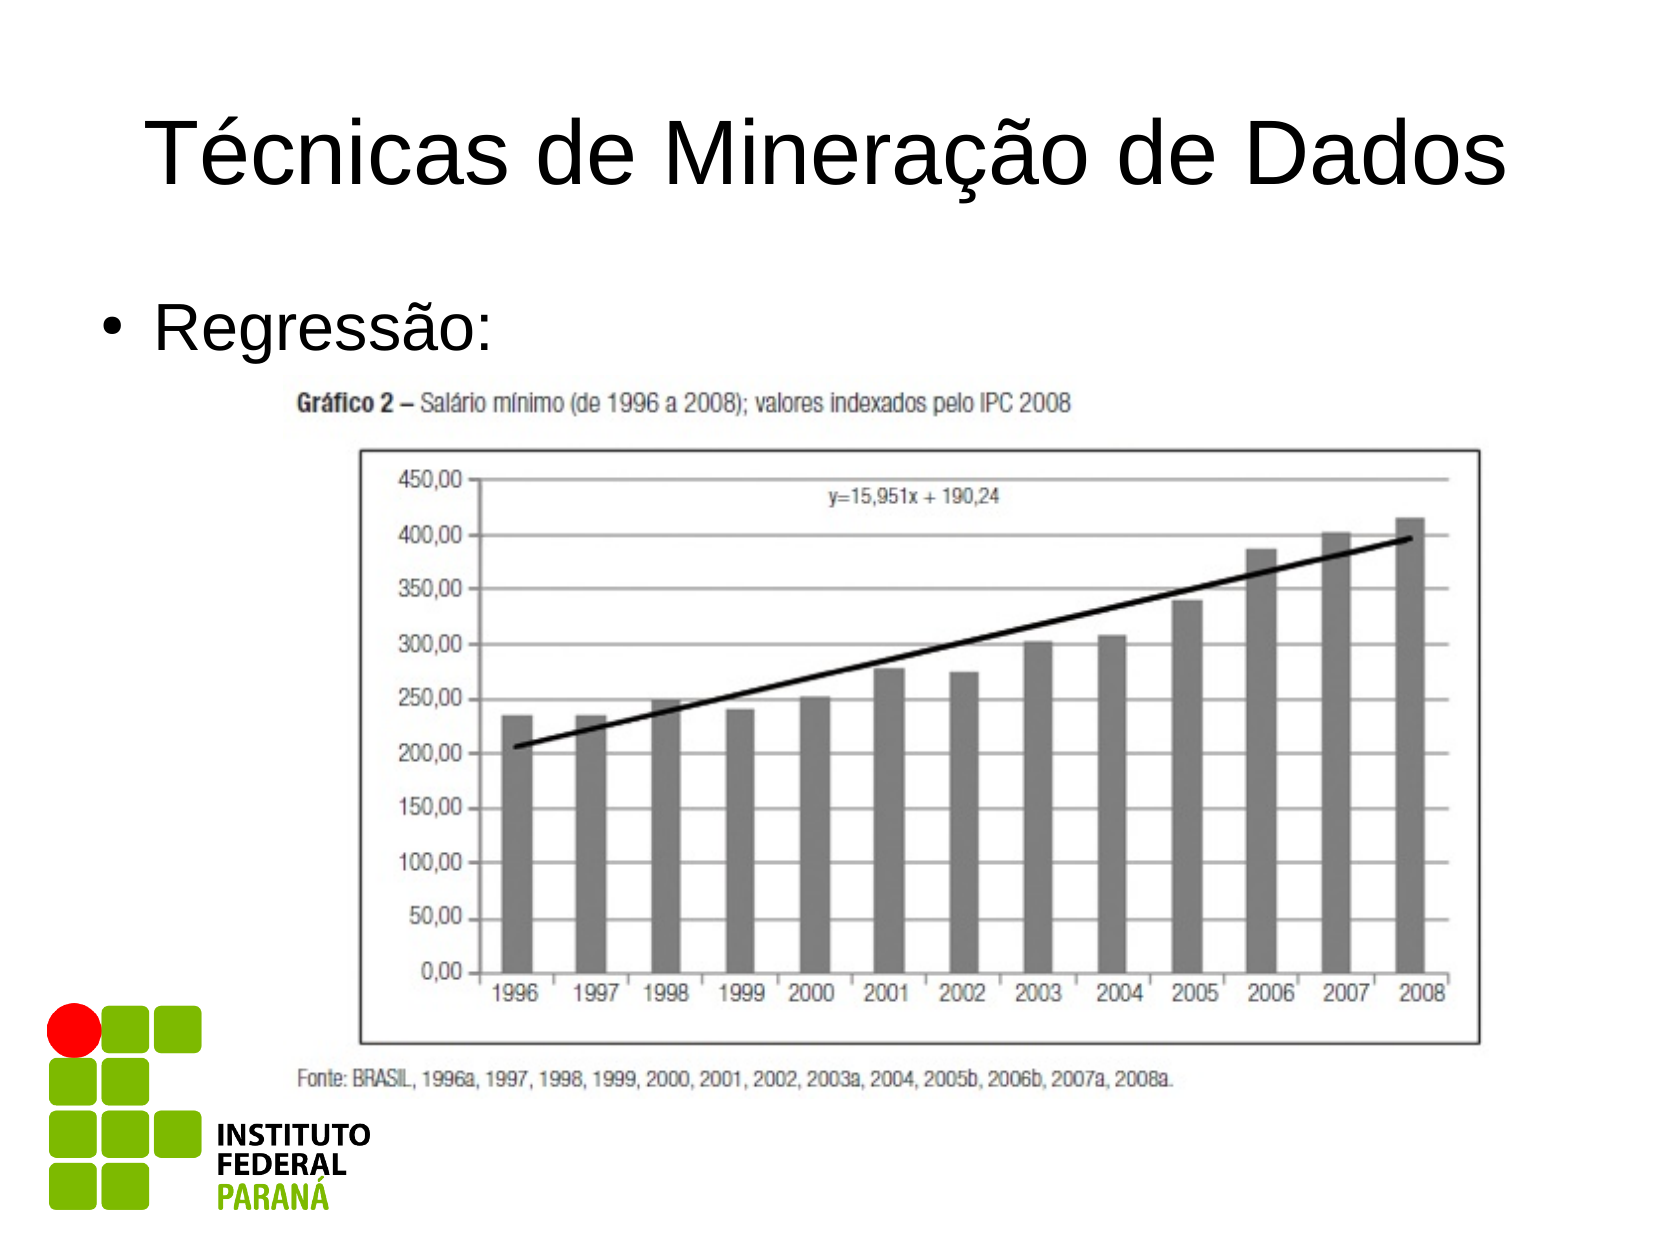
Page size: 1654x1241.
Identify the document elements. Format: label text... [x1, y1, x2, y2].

title Técnicas de Mineração de Dados [82, 49, 1571, 257]
picture [47, 375, 1489, 1211]
list Regressão: [82, 290, 1571, 1010]
